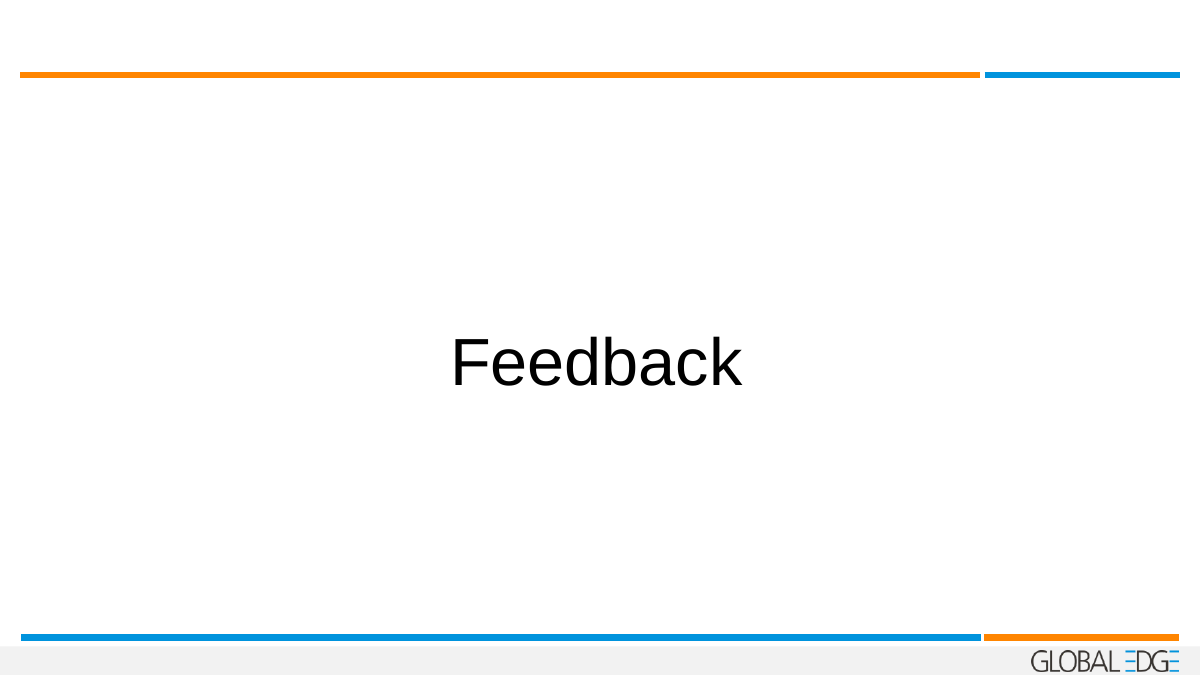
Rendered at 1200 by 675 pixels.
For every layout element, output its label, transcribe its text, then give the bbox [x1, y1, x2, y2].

picture [1031, 650, 1179, 672]
subtitle Feedback [59, 240, 1134, 485]
